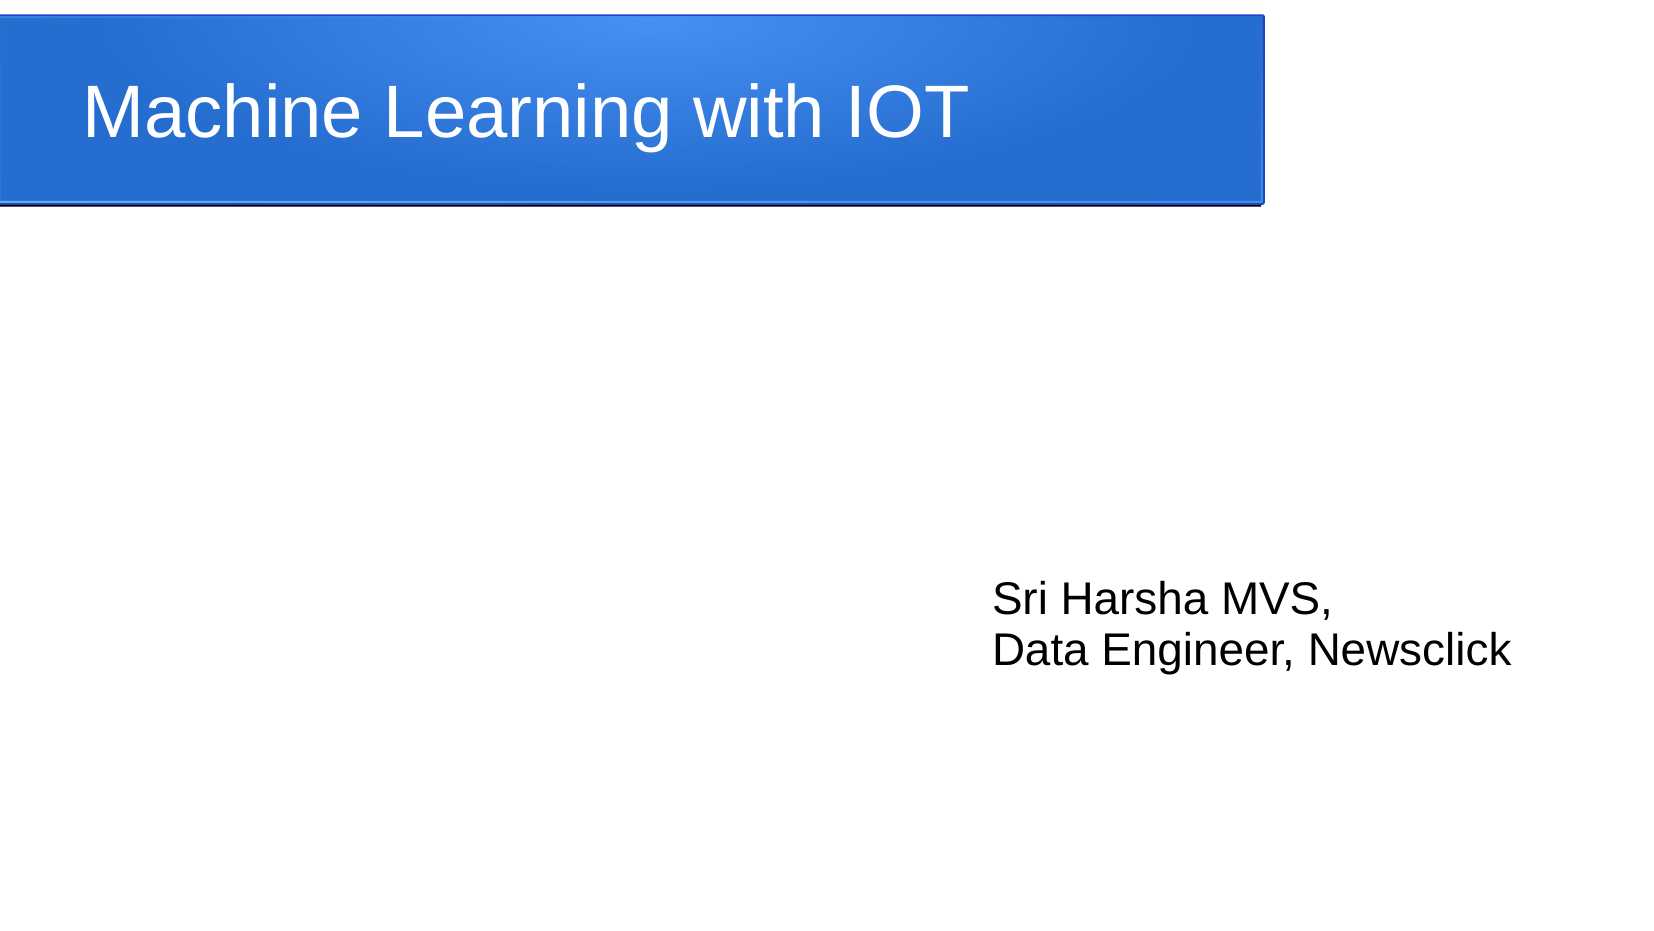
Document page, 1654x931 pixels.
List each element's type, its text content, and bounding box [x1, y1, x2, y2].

title Machine Learning with IOT [82, 35, 1235, 189]
subtitle Sri Harsha MVS, Data Engineer, Newsclick [992, 496, 1571, 804]
